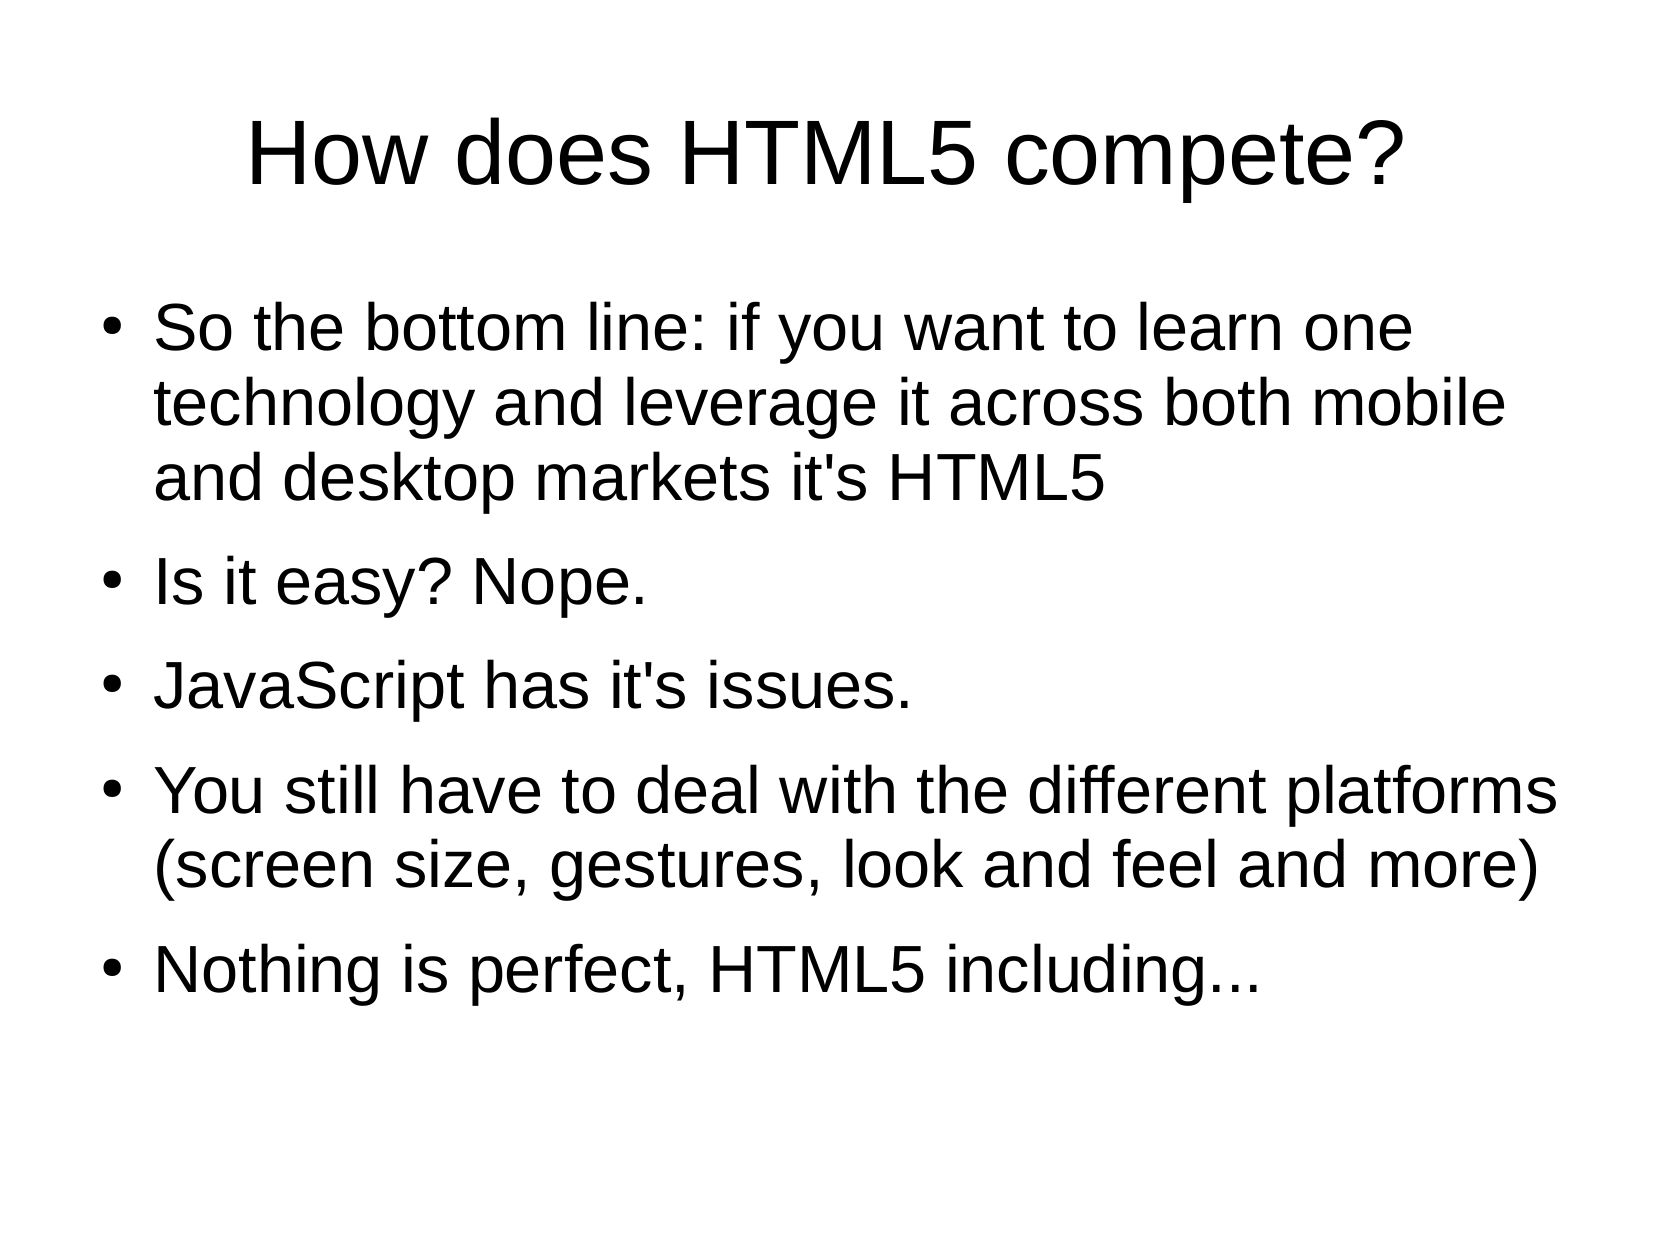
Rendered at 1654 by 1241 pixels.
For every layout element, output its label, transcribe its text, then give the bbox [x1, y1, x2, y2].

list So the bottom line: if you want to learn one technology and leverage it across both mobile and desktop markets it's HTML5 Is it easy? Nope. JavaScript has it's issues. You still have to deal with the different platforms (screen size, gestures, look and feel and more) Nothing is perfect, HTML5 including... [82, 290, 1571, 1109]
title How does HTML5 compete? [82, 49, 1571, 257]
